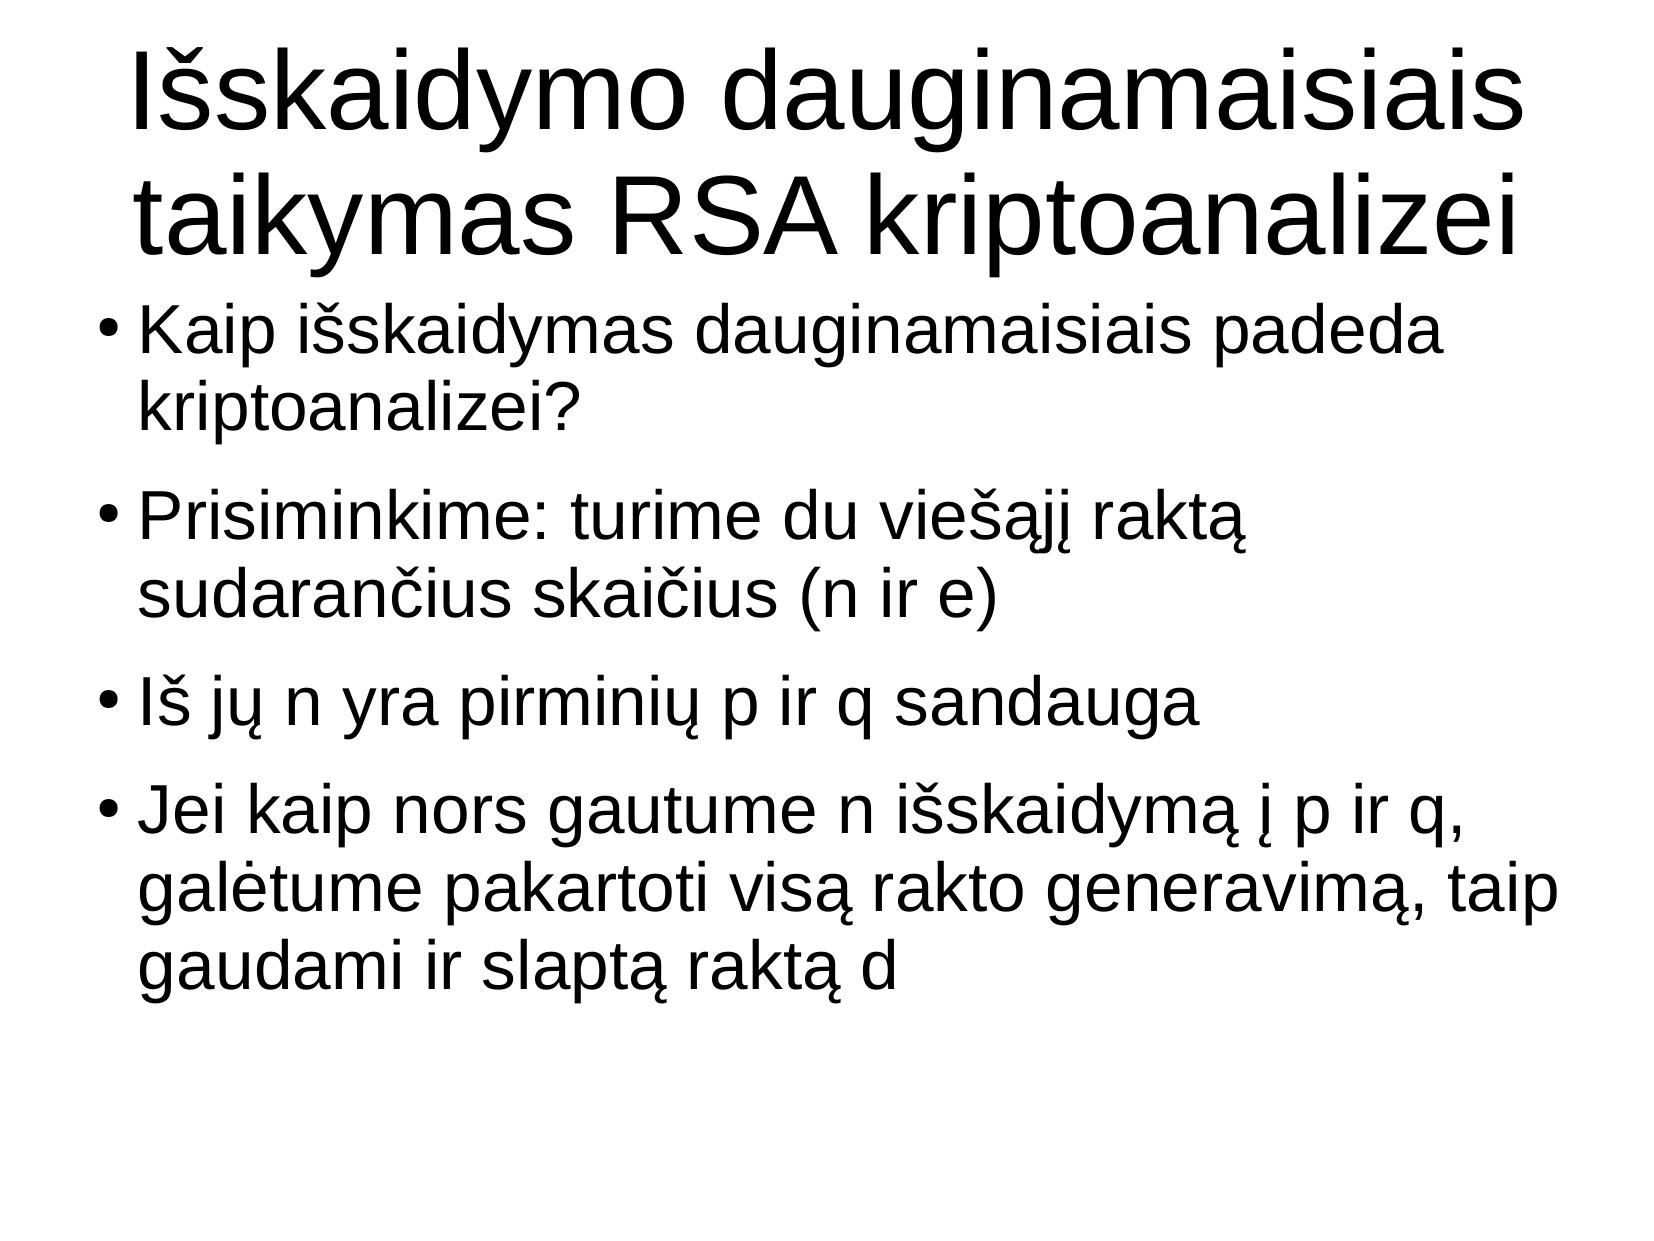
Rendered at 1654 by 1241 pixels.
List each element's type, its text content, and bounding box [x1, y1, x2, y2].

list Kaip išskaidymas dauginamaisiais padeda kriptoanalizei? Prisiminkime: turime du viešąjį raktą sudarančius skaičius (n ir e) Iš jų n yra pirminių p ir q sandauga Jei kaip nors gautume n išskaidymą į p ir q, galėtume pakartoti visą rakto generavimą, taip gaudami ir slaptą raktą d [82, 290, 1571, 1010]
title Išskaidymo dauginamaisiais taikymas RSA kriptoanalizei [82, 27, 1571, 279]
